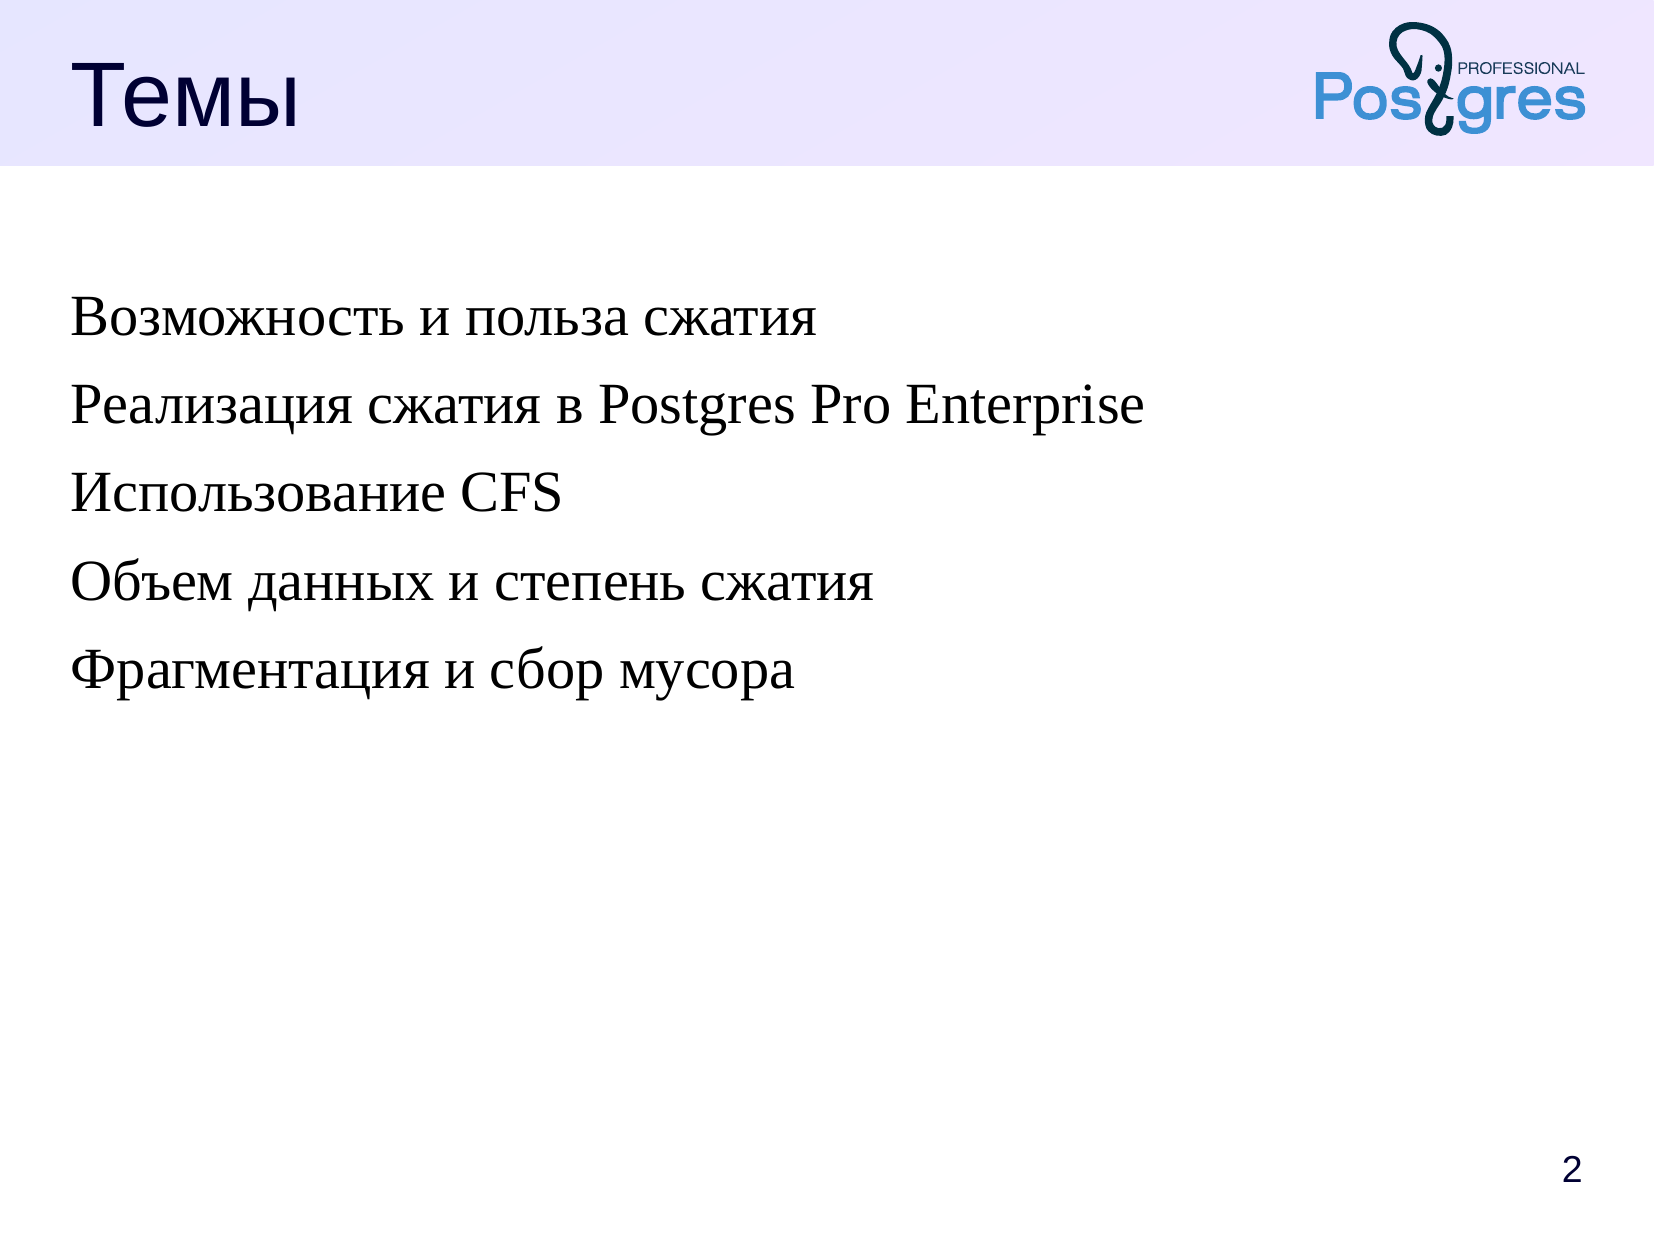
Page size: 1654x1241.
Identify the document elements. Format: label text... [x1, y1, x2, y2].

list Возможность и польза сжатия Реализация сжатия в Postgres Pro Enterprise Использование CFS Объем данных и степень сжатия Фрагментация и сбор мусора [70, 283, 1583, 1134]
title Темы [70, 43, 1241, 147]
